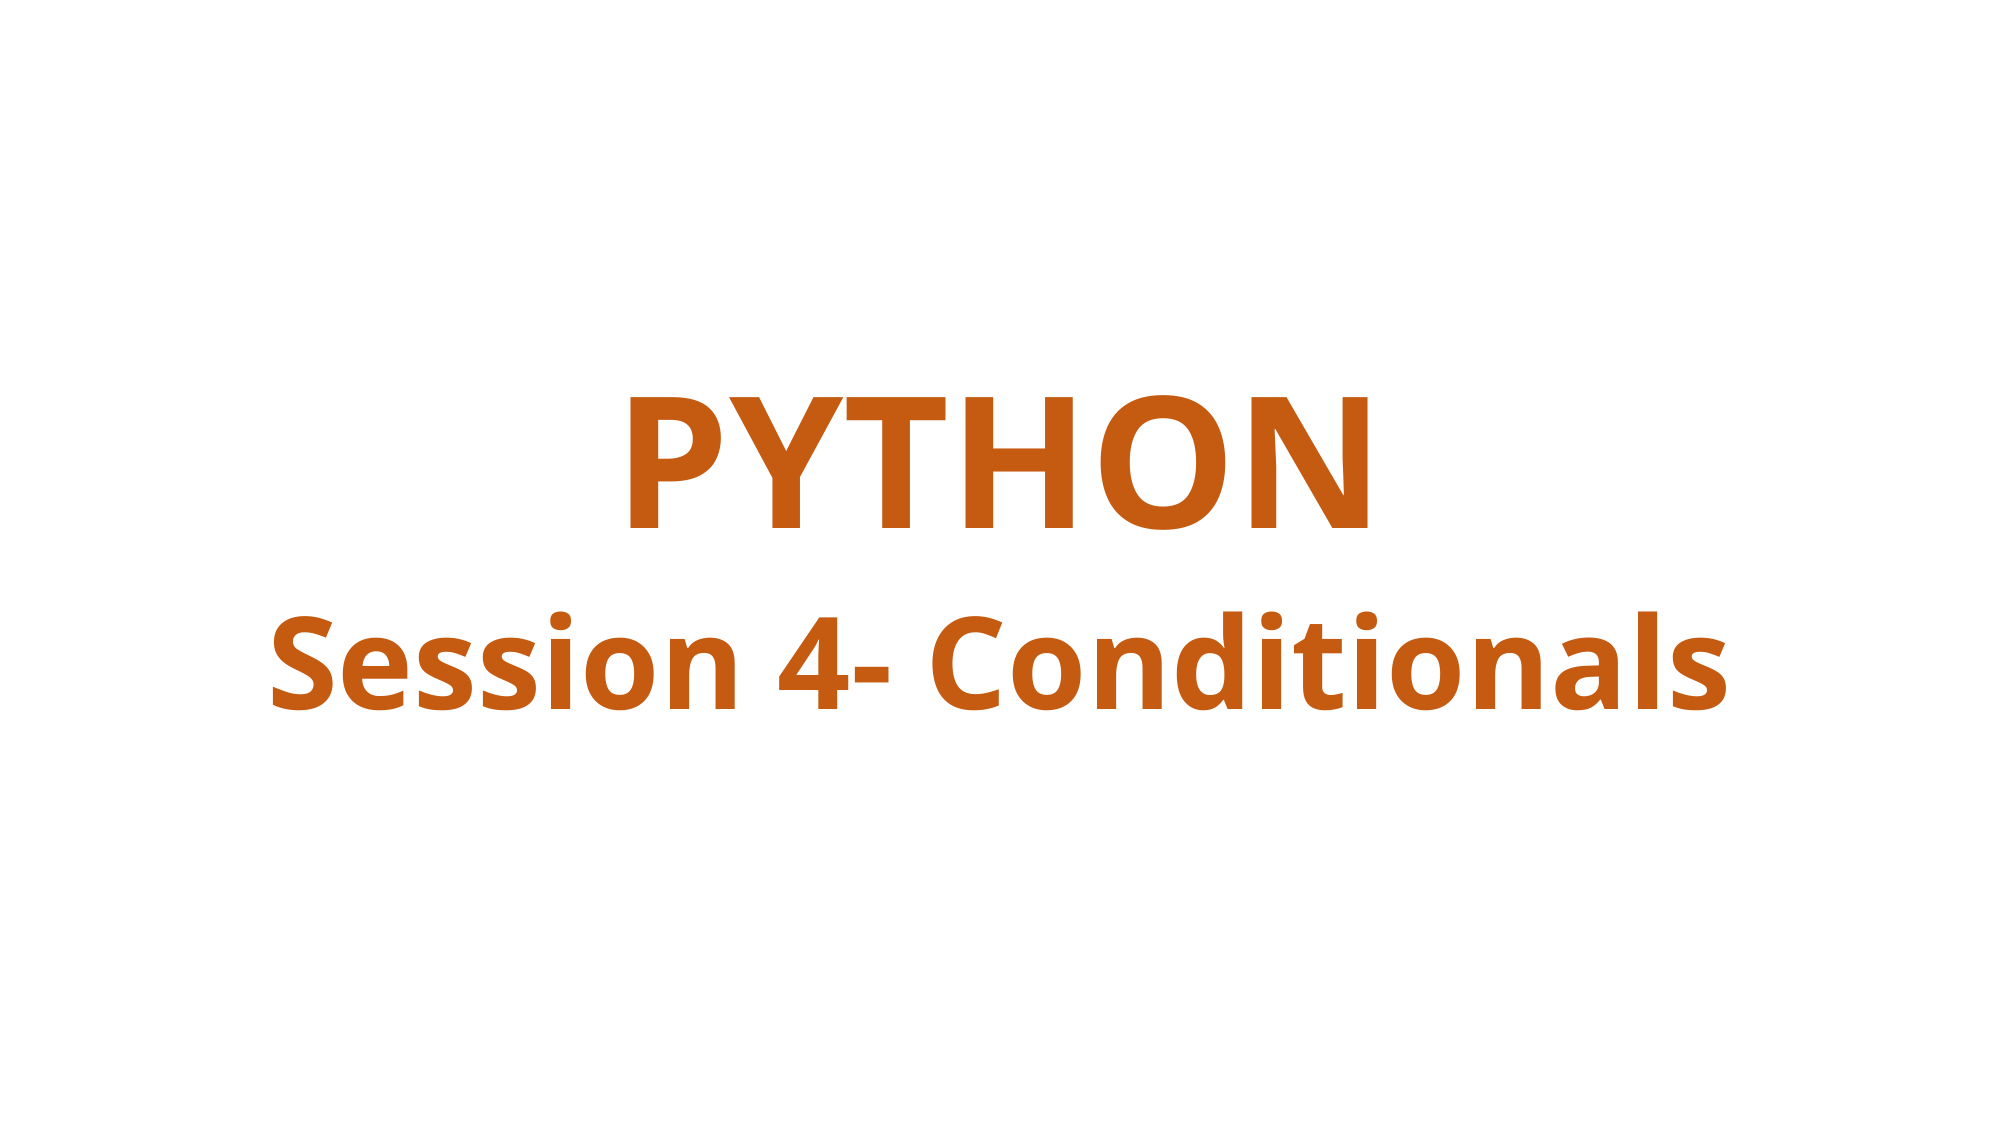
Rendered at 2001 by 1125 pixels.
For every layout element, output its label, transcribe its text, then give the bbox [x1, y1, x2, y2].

title PYTHON [249, 72, 1750, 576]
subtitle Session 4- Conditionals [249, 590, 1750, 863]
